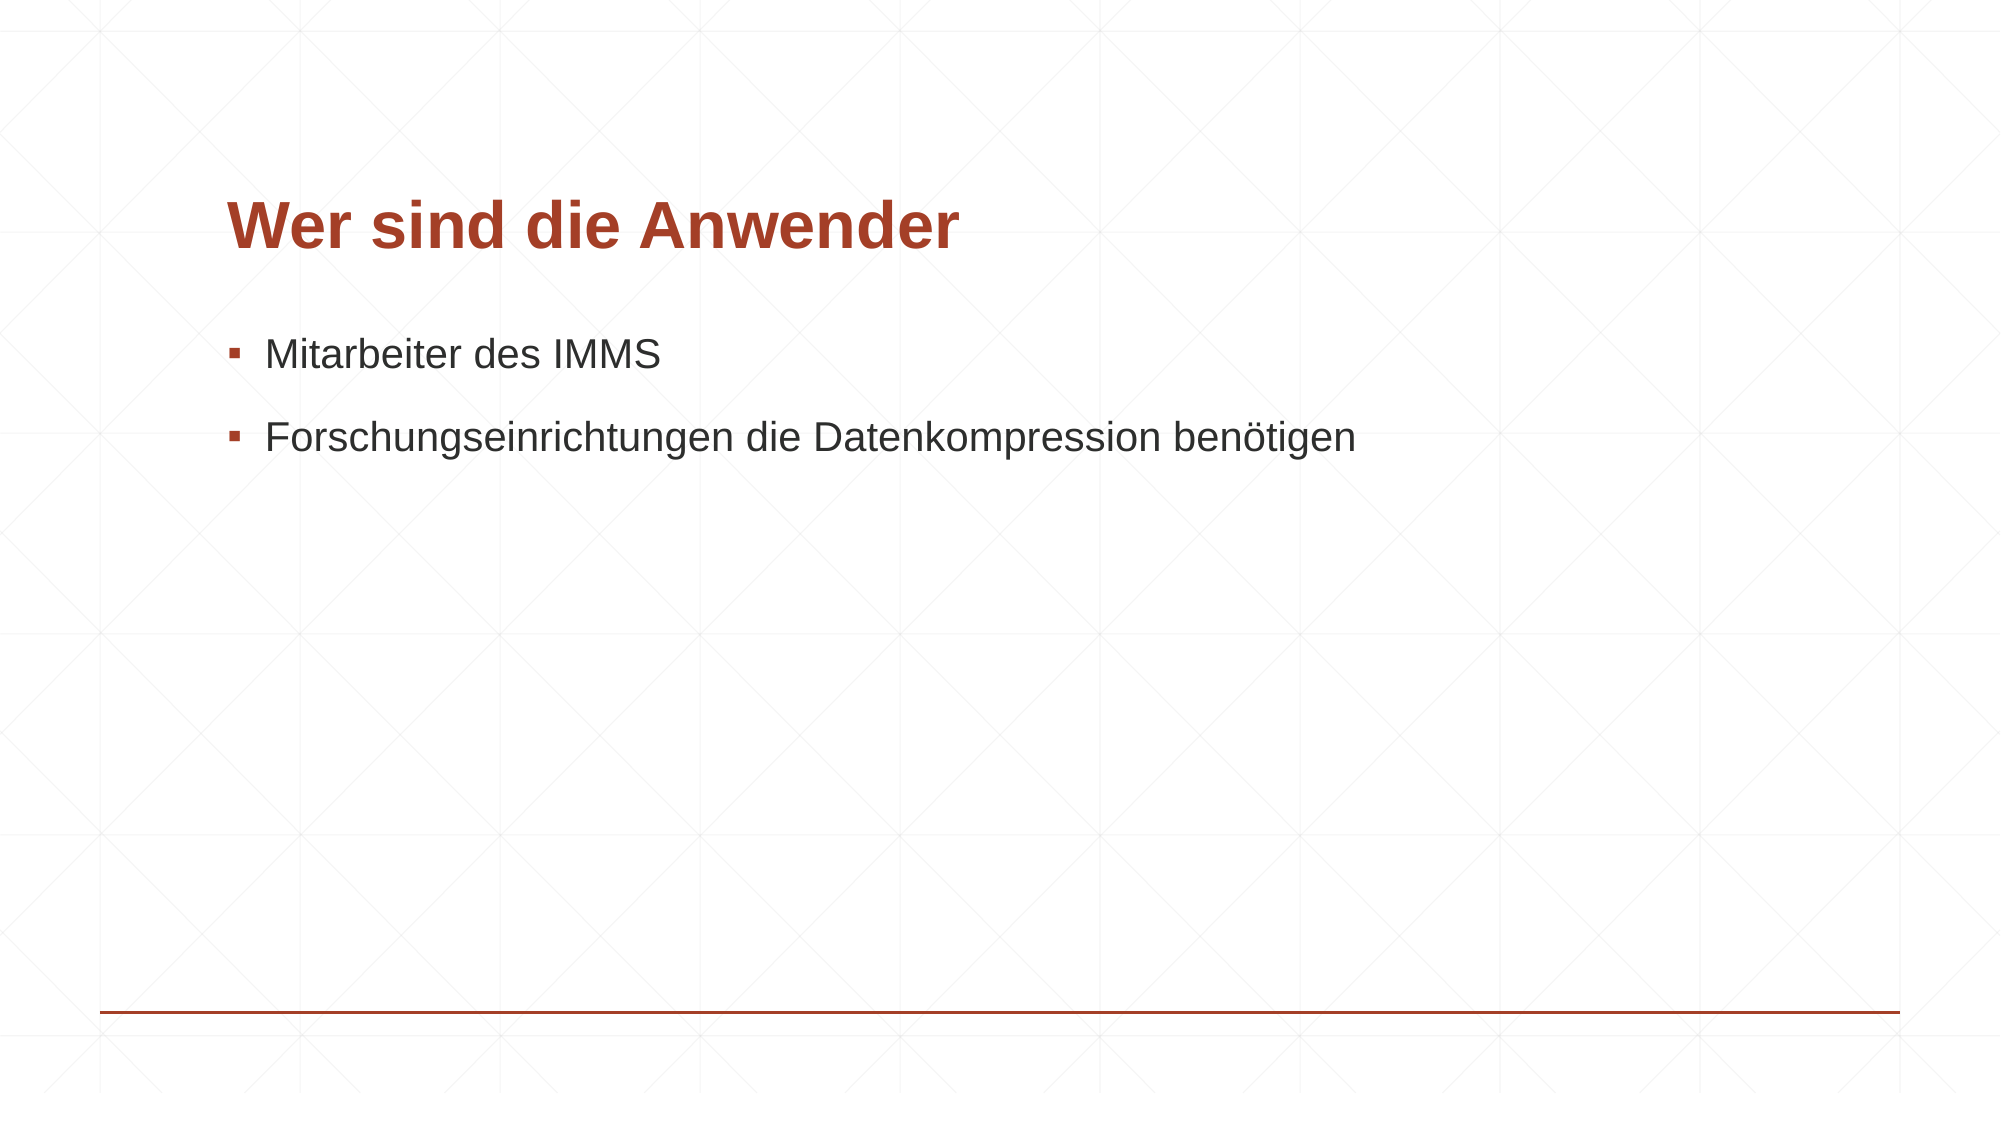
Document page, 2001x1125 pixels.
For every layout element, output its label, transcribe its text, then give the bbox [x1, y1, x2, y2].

title Wer sind die Anwender [212, 82, 1788, 271]
list Mitarbeiter des IMMS Forschungseinrichtungen die Datenkompression benötigen [212, 324, 1788, 950]
